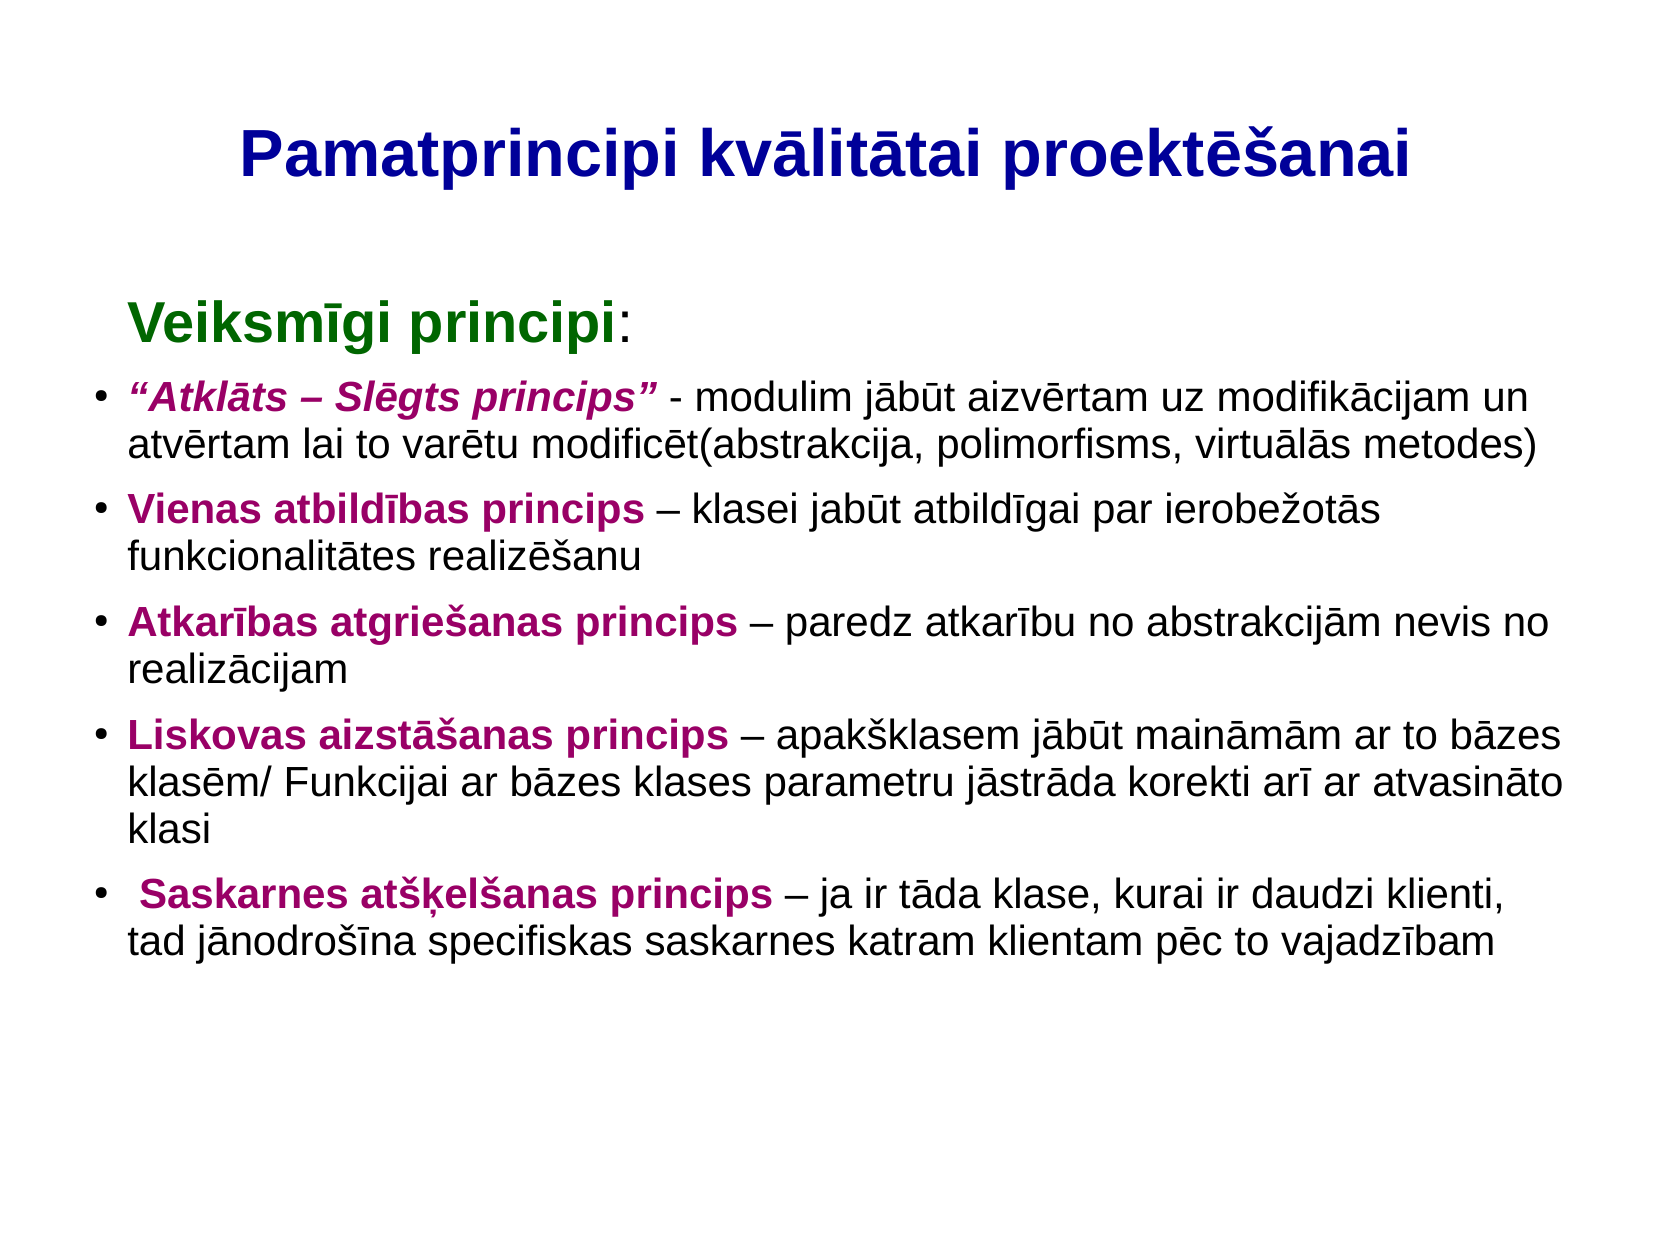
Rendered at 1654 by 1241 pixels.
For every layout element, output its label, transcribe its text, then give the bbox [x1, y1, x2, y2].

list Veiksmīgi principi: “Atklāts – Slēgts princips” - modulim jābūt aizvērtam uz modifikācijam un atvērtam lai to varētu modificēt(abstrakcija, polimorfisms, virtuālās metodes) Vienas atbildības princips – klasei jabūt atbildīgai par ierobežotās funkcionalitātes realizēšanu Atkarības atgriešanas princips – paredz atkarību no abstrakcijām nevis no realizācijam Liskovas aizstāšanas princips – apakšklasem jābūt maināmām ar to bāzes klasēm/ Funkcijai ar bāzes klases parametru jāstrāda korekti arī ar atvasināto klasi Saskarnes atšķelšanas princips – ja ir tāda klase, kurai ir daudzi klienti, tad jānodrošīna specifiskas saskarnes katram klientam pēc to vajadzībam [82, 290, 1571, 1010]
title Pamatprincipi kvālitātai proektēšanai [82, 49, 1571, 257]
